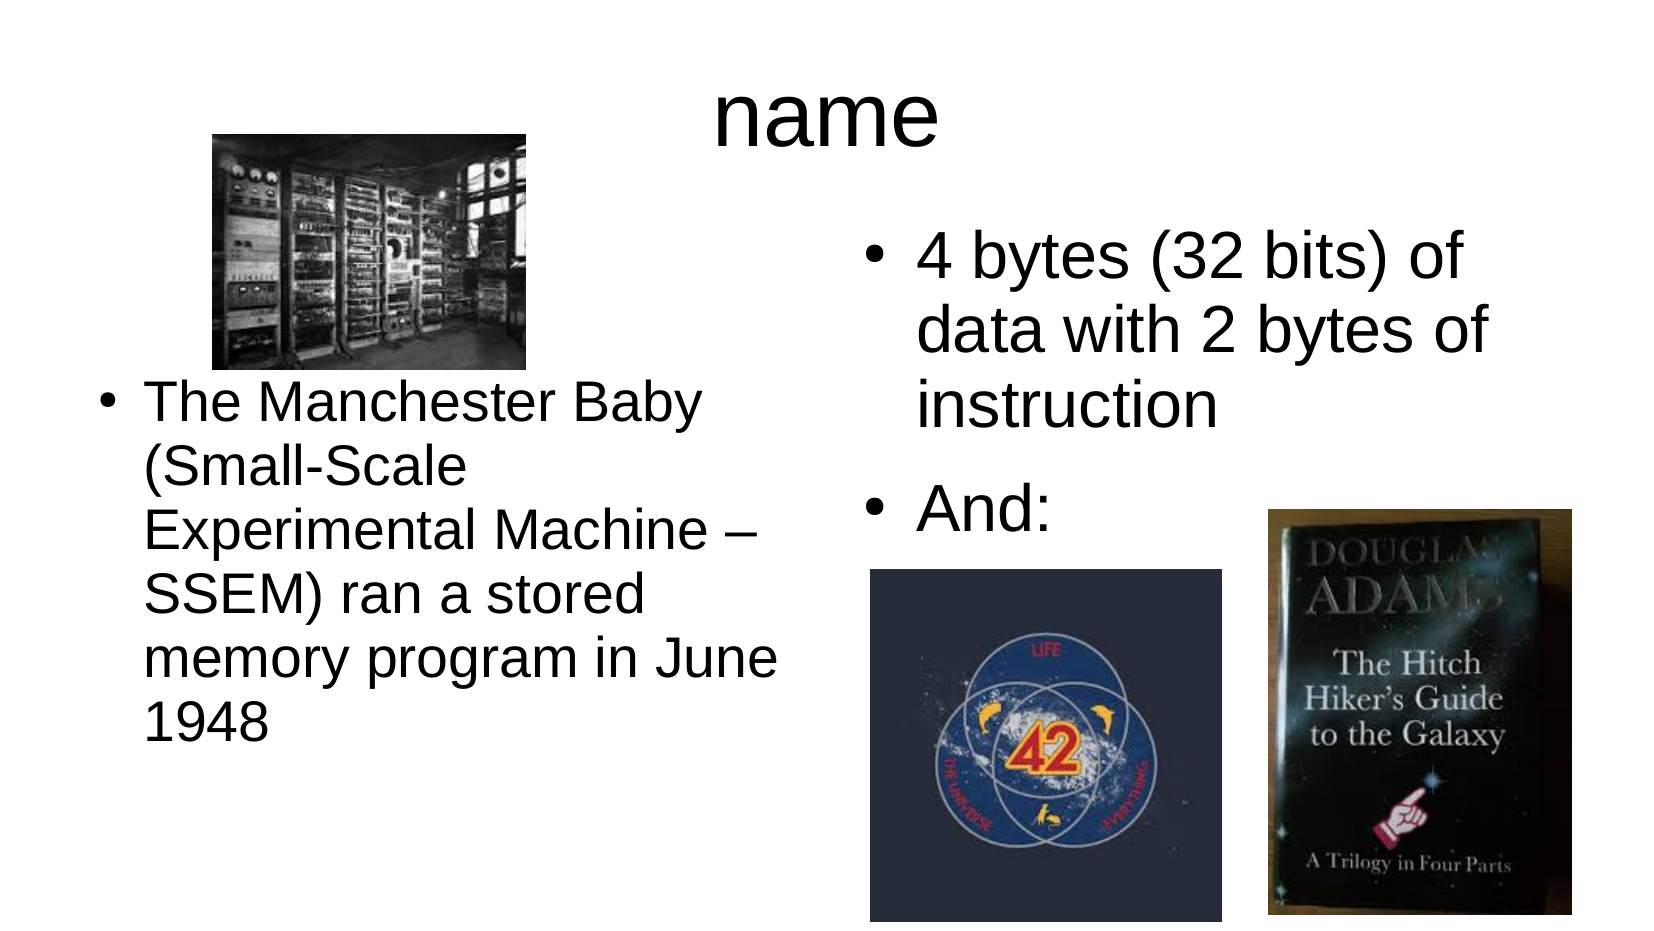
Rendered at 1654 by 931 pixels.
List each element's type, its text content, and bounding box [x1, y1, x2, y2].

picture [1268, 509, 1572, 915]
picture [212, 134, 526, 370]
list The Manchester Baby (Small-Scale Experimental Machine – SSEM) ran a stored memory program in June 1948 [82, 369, 809, 758]
title name [82, 37, 1571, 193]
list 4 bytes (32 bits) of data with 2 bytes of instruction And: [845, 217, 1572, 758]
picture [870, 569, 1222, 922]
